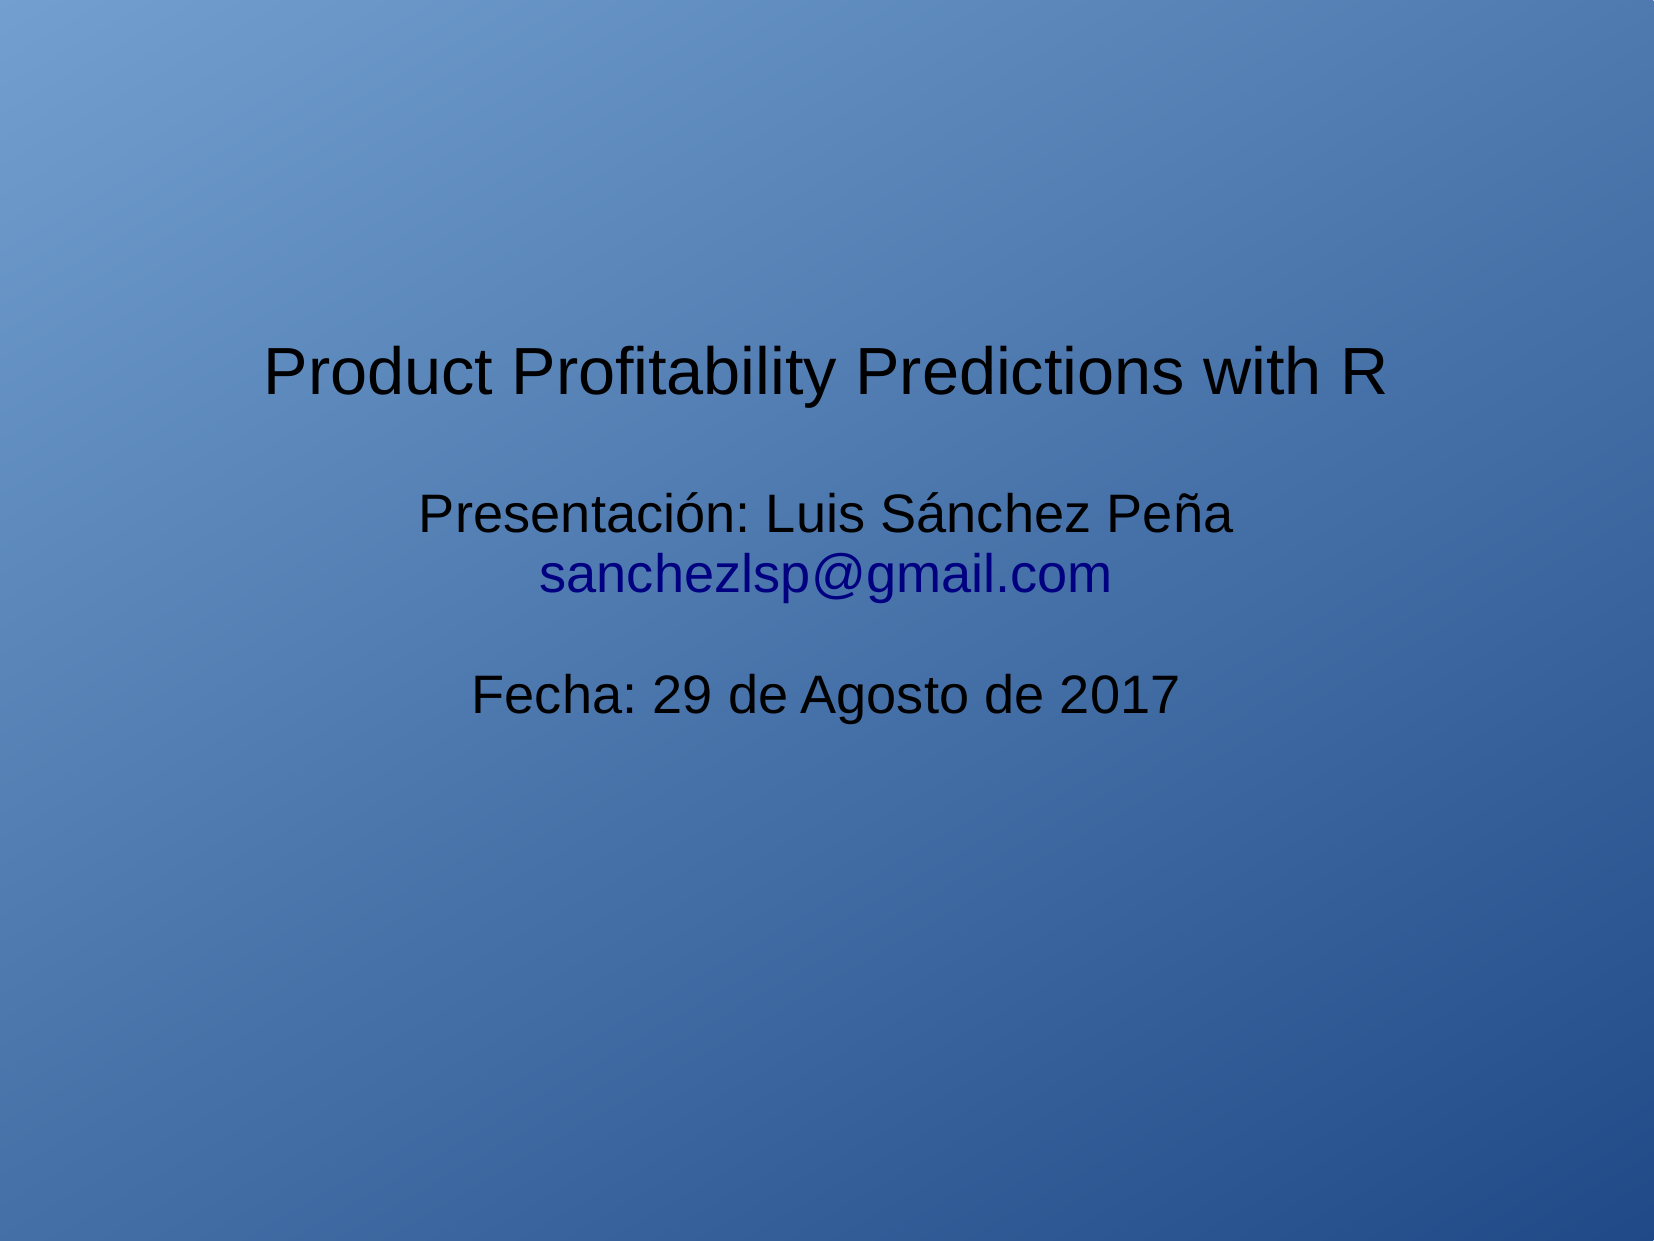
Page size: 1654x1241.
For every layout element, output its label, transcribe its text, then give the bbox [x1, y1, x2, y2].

subtitle Product Profitability Predictions with R Presentación: Luis Sánchez Peña sanchezlsp@gmail.com Fecha: 29 de Agosto de 2017 [82, 49, 1571, 1010]
